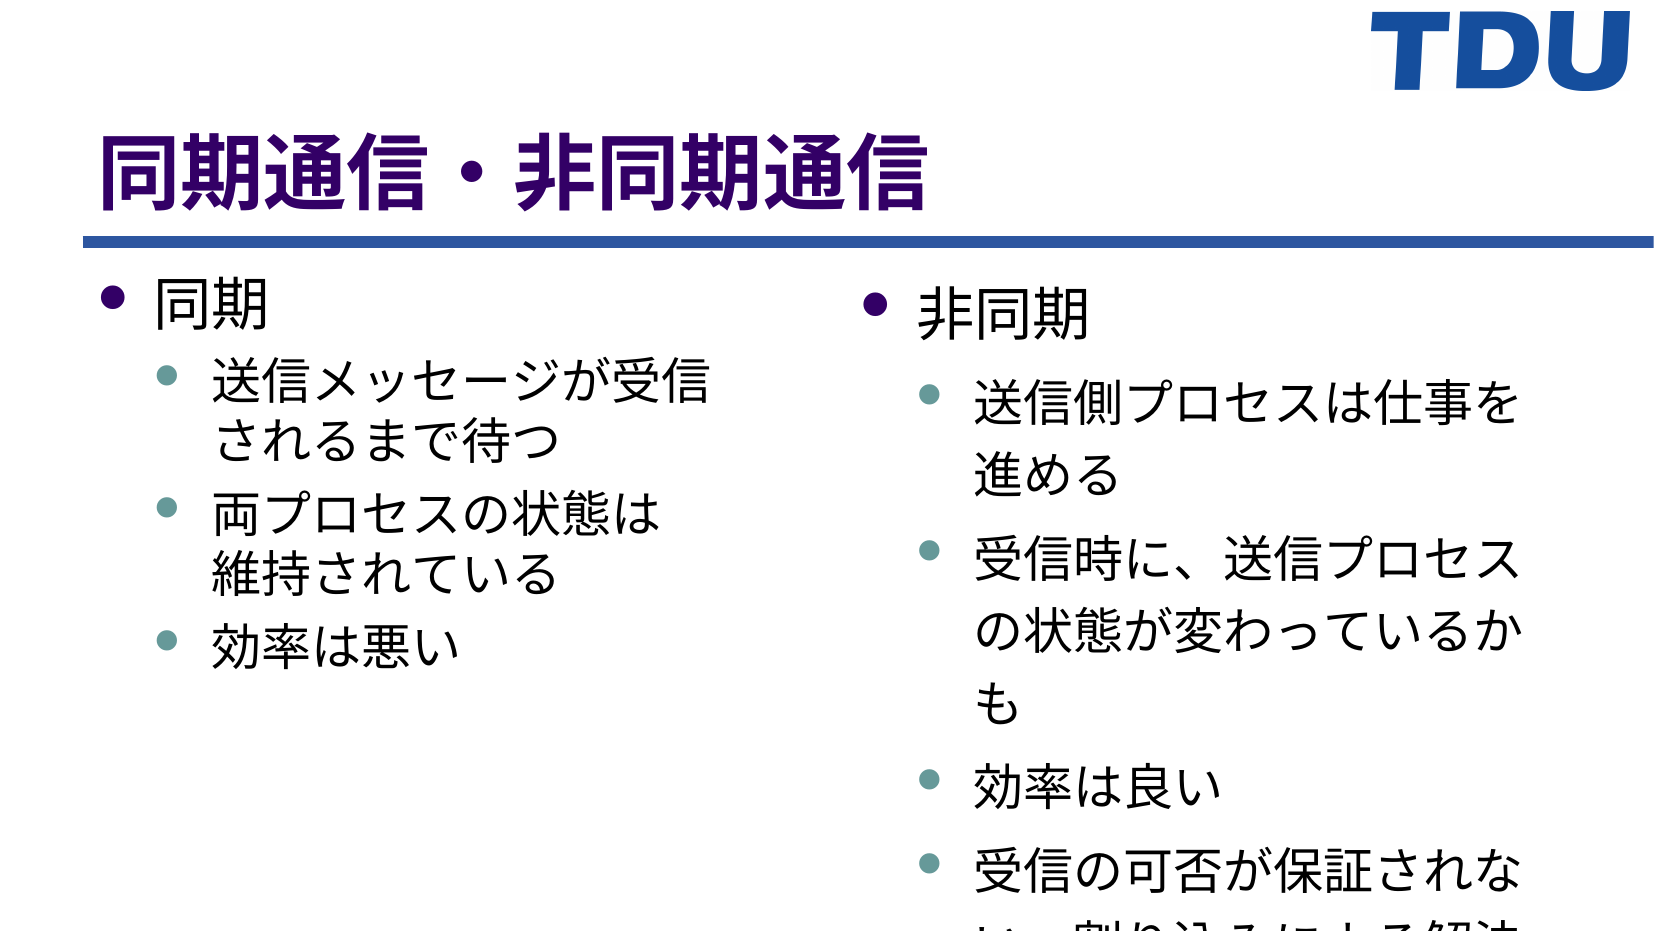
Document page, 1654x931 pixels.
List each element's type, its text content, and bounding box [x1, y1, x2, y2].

picture [1371, 11, 1630, 91]
title 同期通信・非同期通信 [82, 51, 1571, 228]
list 非同期 送信側プロセスは仕事を進める 受信時に、送信プロセスの状態が変わっているかも 効率は良い 受信の可否が保証されない→割り込みによる解決 [845, 259, 1572, 807]
list 同期 送信メッセージが受信 されるまで待つ 両プロセスの状態は 維持されている 効率は悪い [82, 259, 809, 807]
